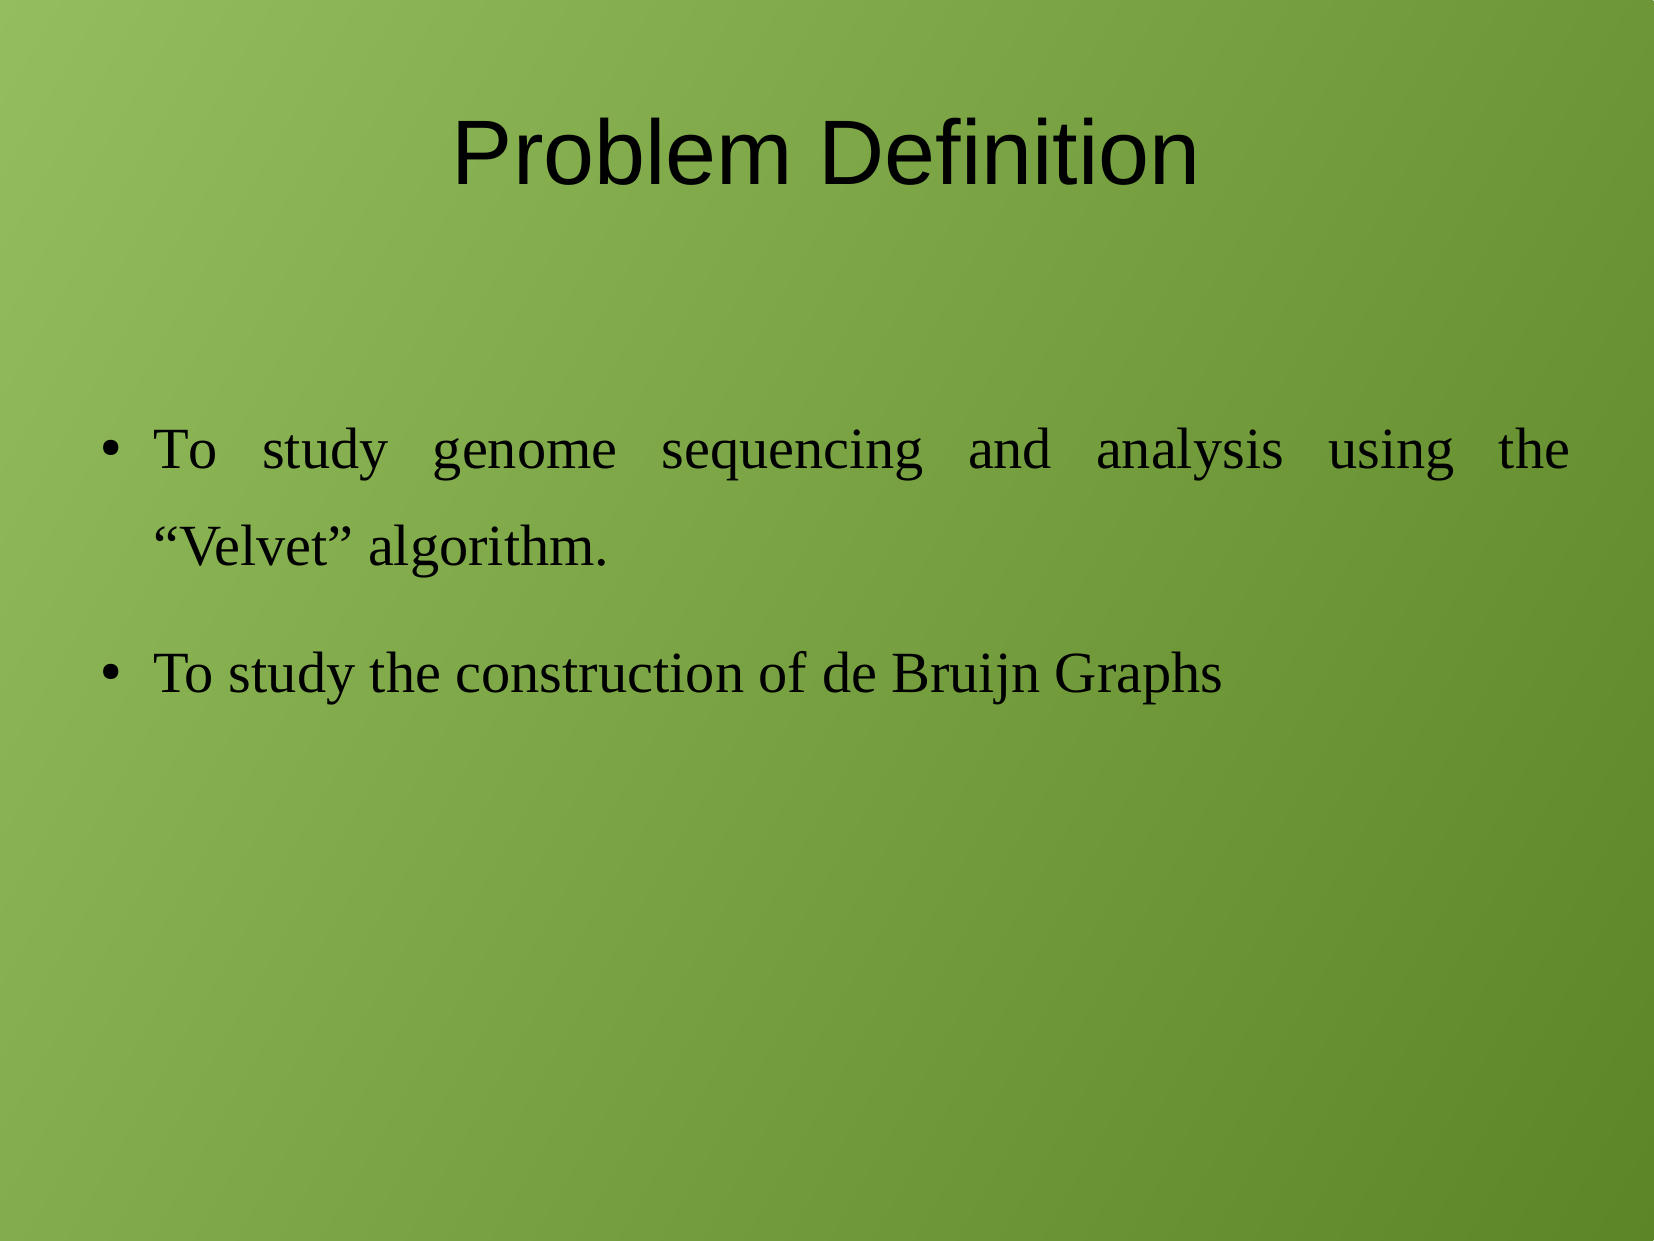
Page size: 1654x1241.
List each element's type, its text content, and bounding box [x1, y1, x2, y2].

list To study genome sequencing and analysis using the “Velvet” algorithm. To study the construction of de Bruijn Graphs [82, 290, 1571, 1010]
title Problem Definition [82, 49, 1571, 257]
